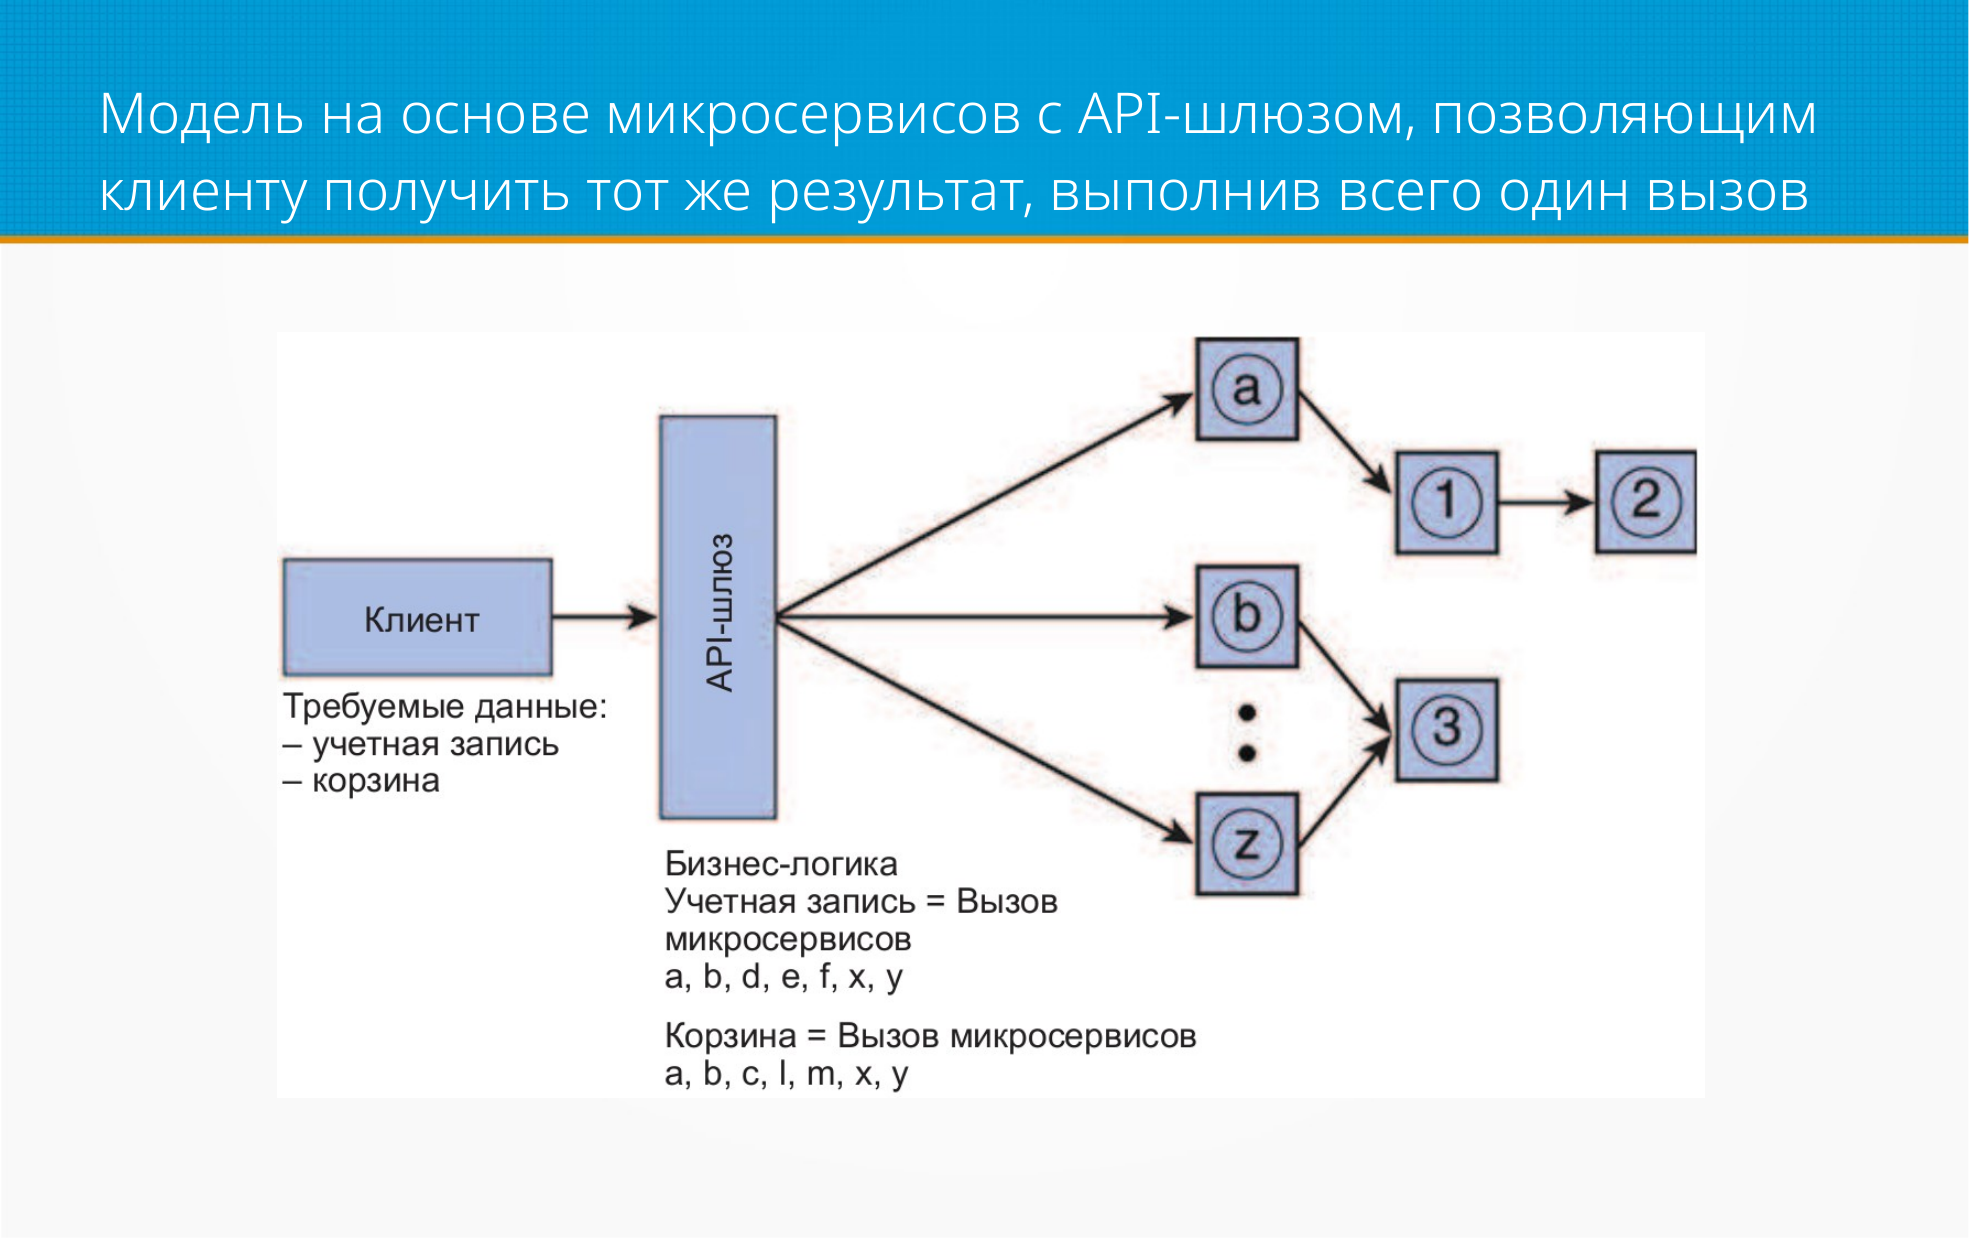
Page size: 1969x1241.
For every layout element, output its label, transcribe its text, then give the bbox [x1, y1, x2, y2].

title Модель на основе микросервисов с API-шлюзом, позволяющим клиенту получить тот же результат, выполнив всего один вызов [98, 19, 1870, 227]
picture [0, 233, 1969, 1241]
